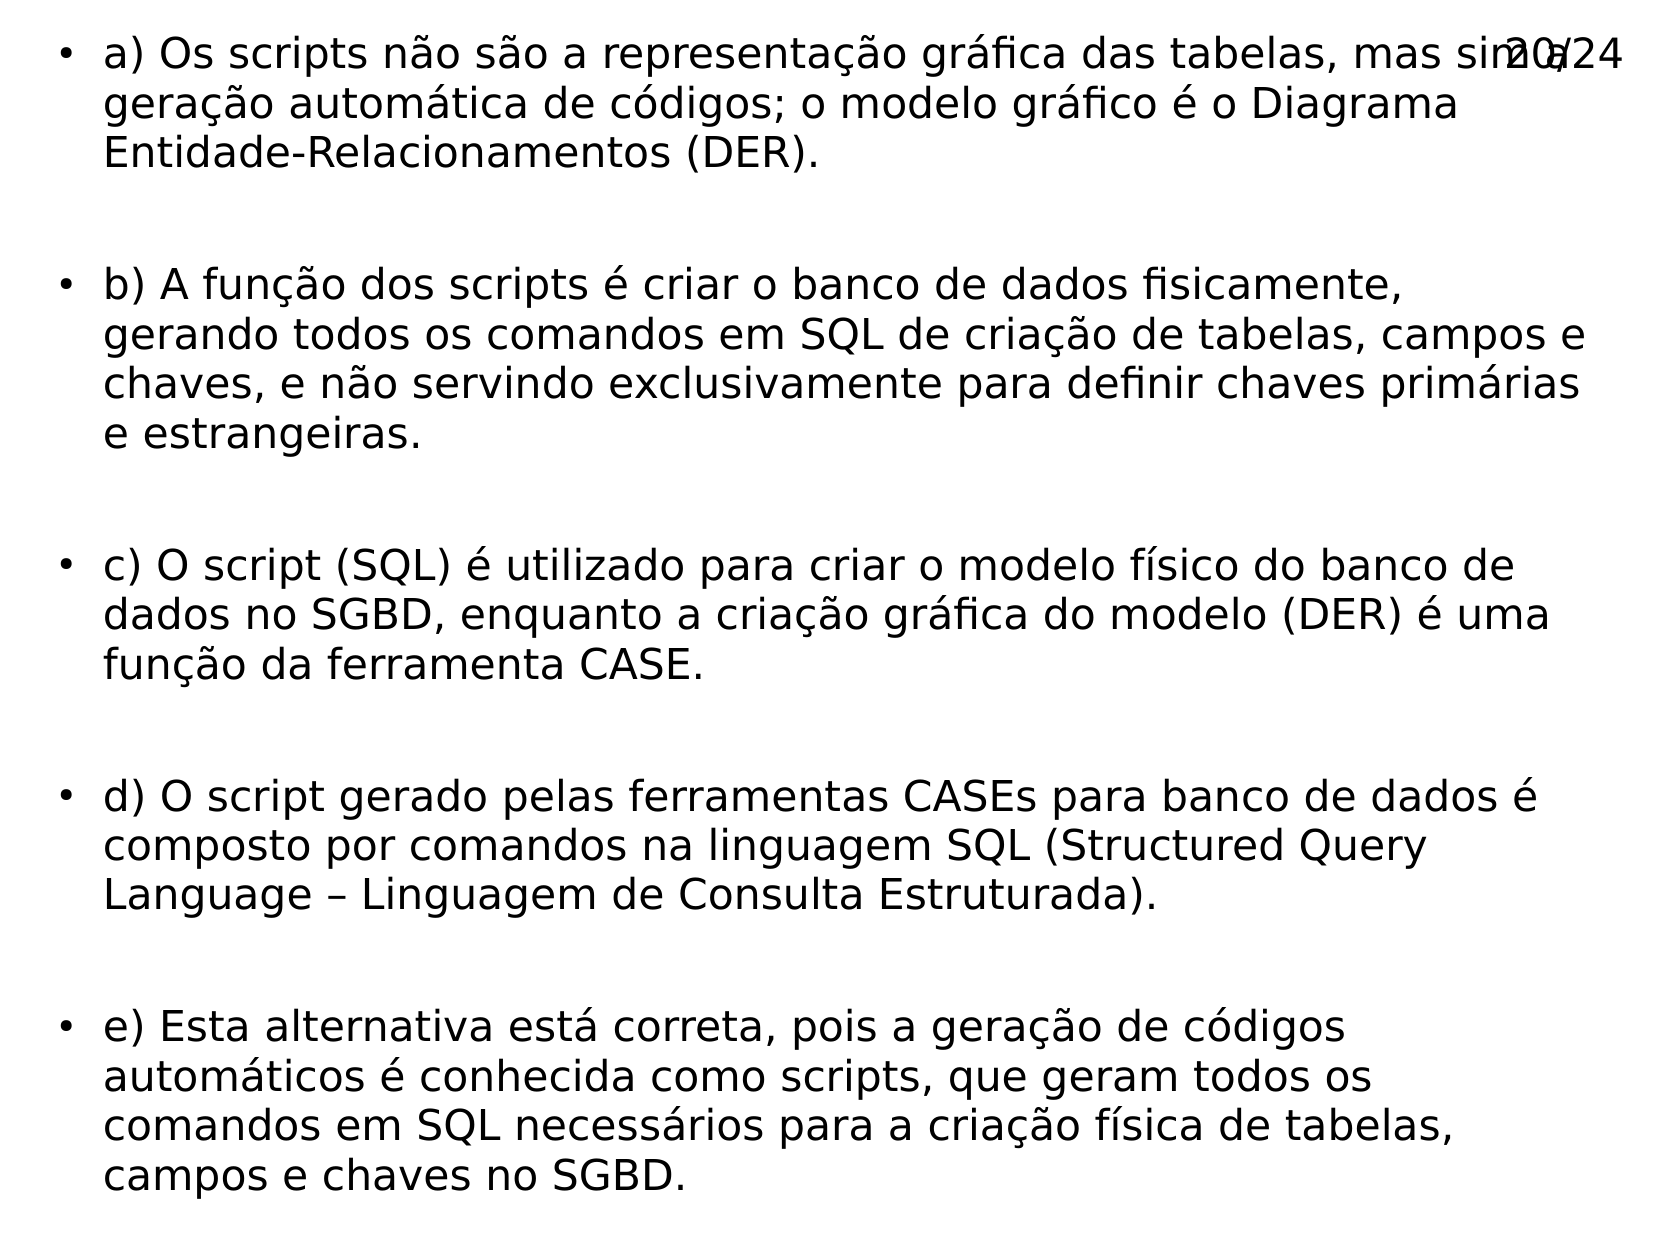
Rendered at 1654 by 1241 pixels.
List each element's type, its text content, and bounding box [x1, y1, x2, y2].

list a) Os scripts não são a representação gráfica das tabelas, mas sim a geração automática de códigos; o modelo gráfico é o Diagrama Entidade-Relacionamentos (DER). b) A função dos scripts é criar o banco de dados fisicamente, gerando todos os comandos em SQL de criação de tabelas, campos e chaves, e não servindo exclusivamente para definir chaves primárias e estrangeiras. c) O script (SQL) é utilizado para criar o modelo físico do banco de dados no SGBD, enquanto a criação gráfica do modelo (DER) é uma função da ferramenta CASE. d) O script gerado pelas ferramentas CASEs para banco de dados é composto por comandos na linguagem SQL (Structured Query Language – Linguagem de Consulta Estruturada). e) Esta alternativa está correta, pois a geração de códigos automáticos é conhecida como scripts, que geram todos os comandos em SQL necessários para a criação física de tabelas, campos e chaves no SGBD. [59, 29, 1595, 1211]
